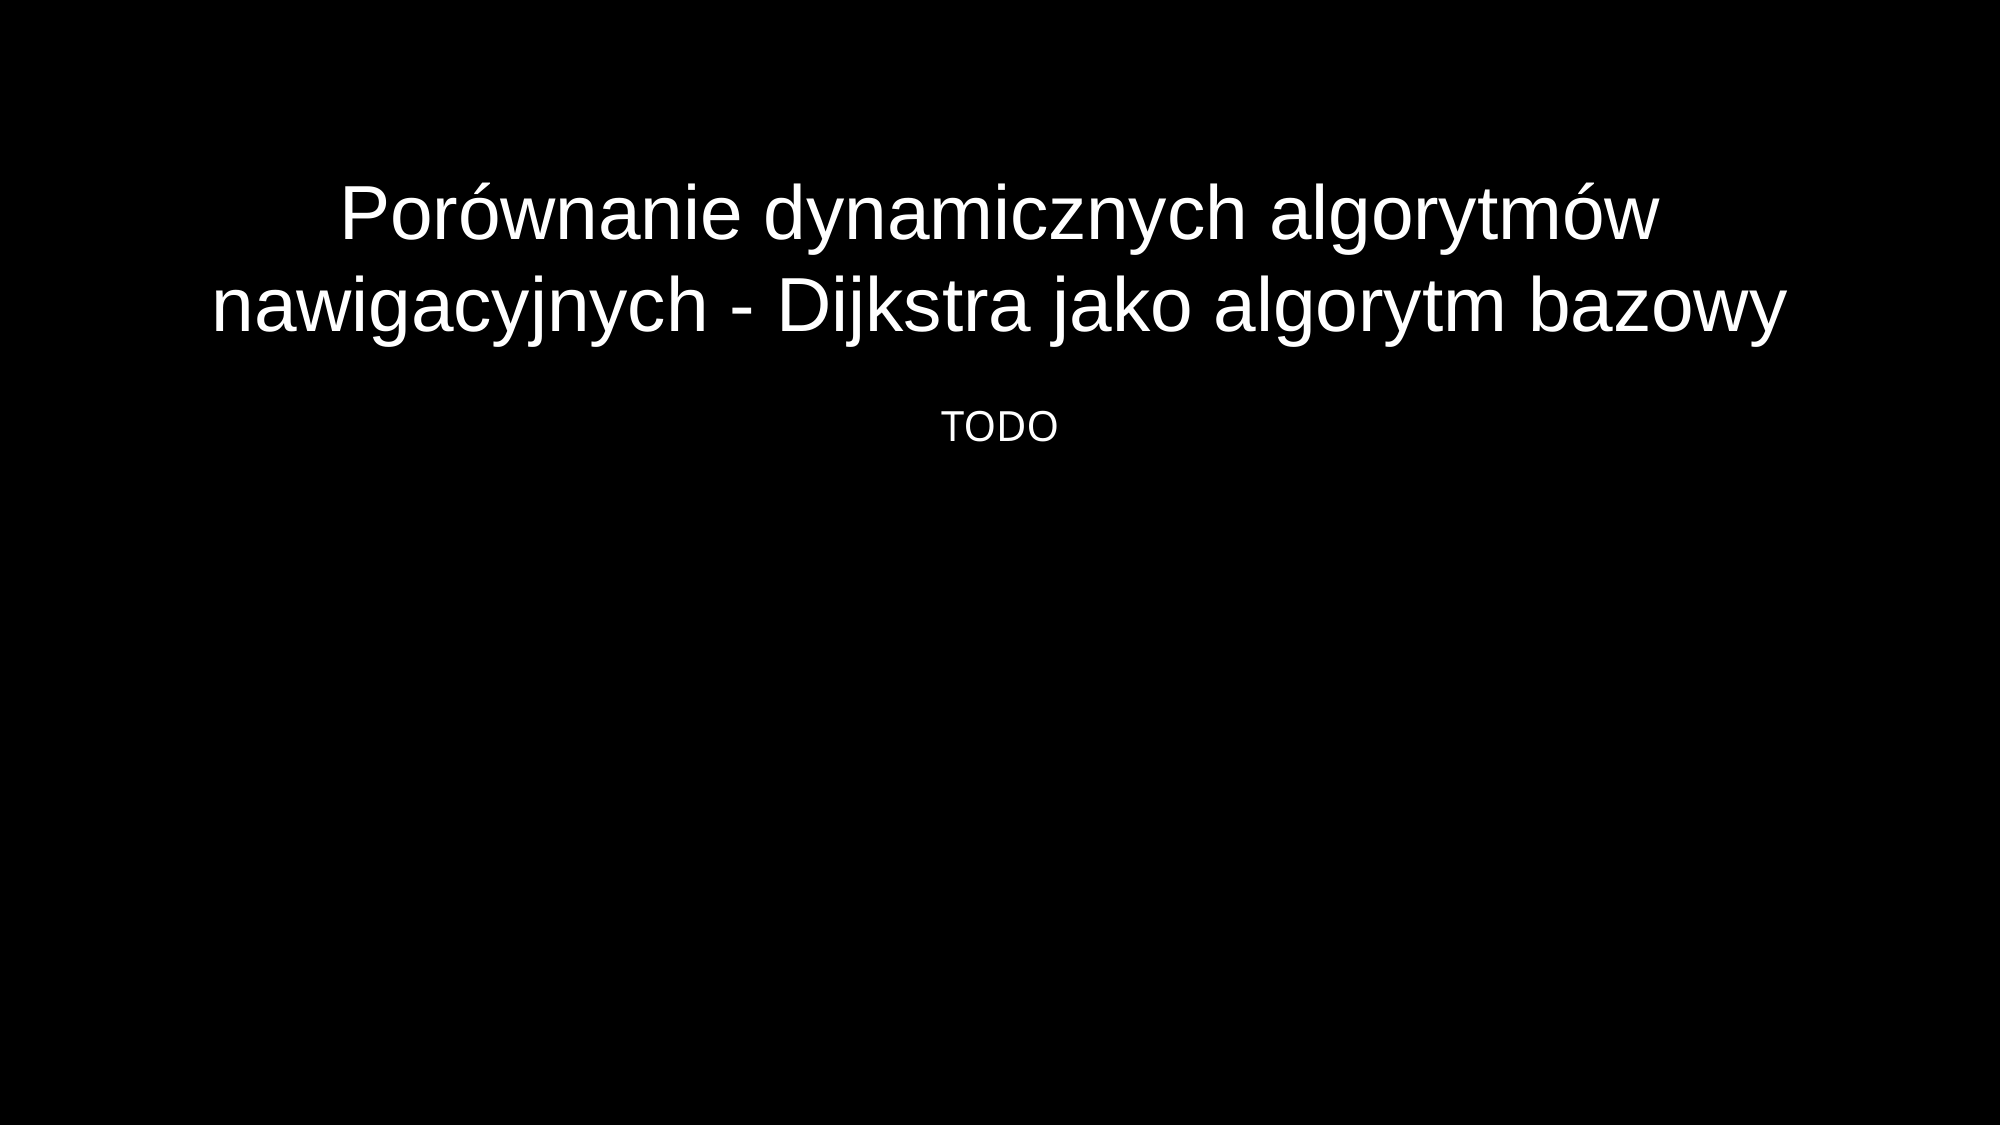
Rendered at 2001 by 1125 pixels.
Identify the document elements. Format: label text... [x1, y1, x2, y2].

title Porównanie dynamicznych algorytmów nawigacyjnych - Dijkstra jako algorytm bazowy [187, 143, 1813, 367]
list TODO [187, 382, 1813, 968]
